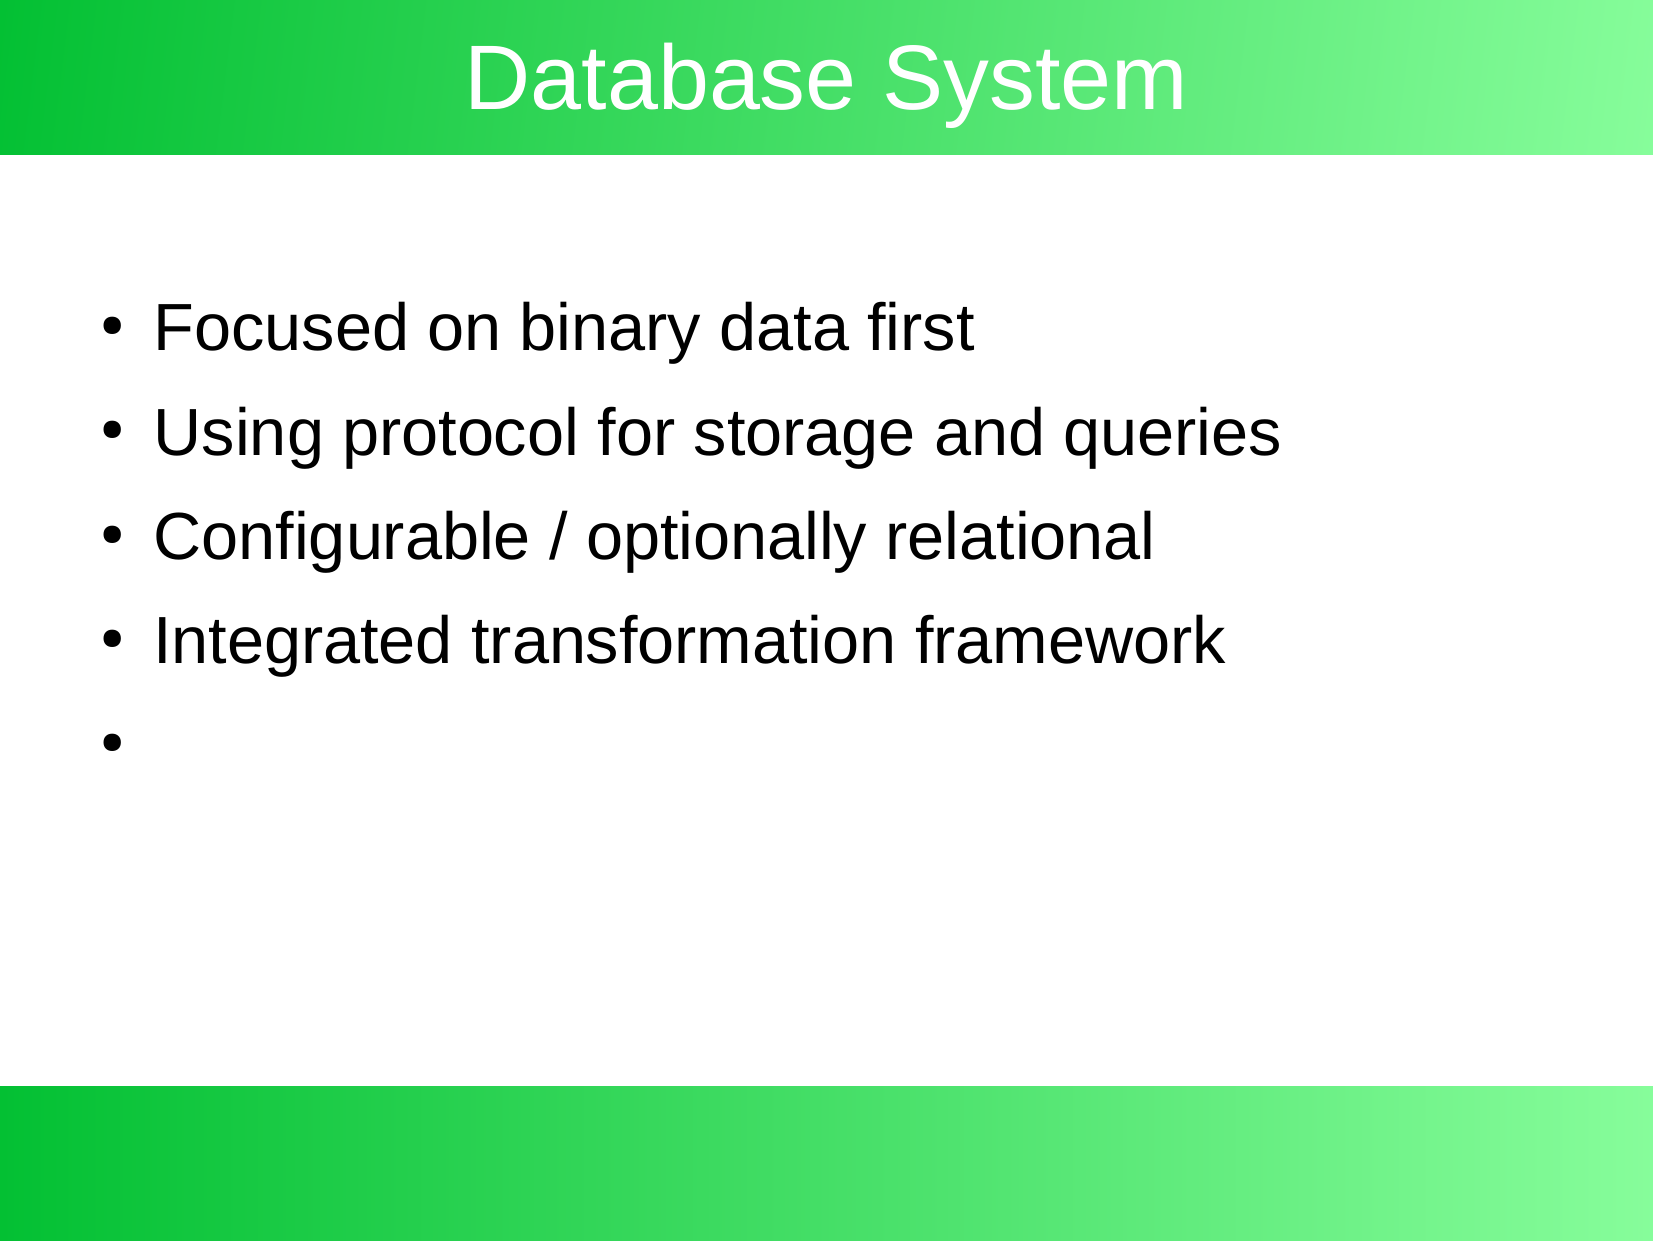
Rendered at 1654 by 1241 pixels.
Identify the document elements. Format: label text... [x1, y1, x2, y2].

title Database System [82, 25, 1571, 130]
list Focused on binary data first Using protocol for storage and queries Configurable / optionally relational Integrated transformation framework [82, 290, 1571, 1010]
